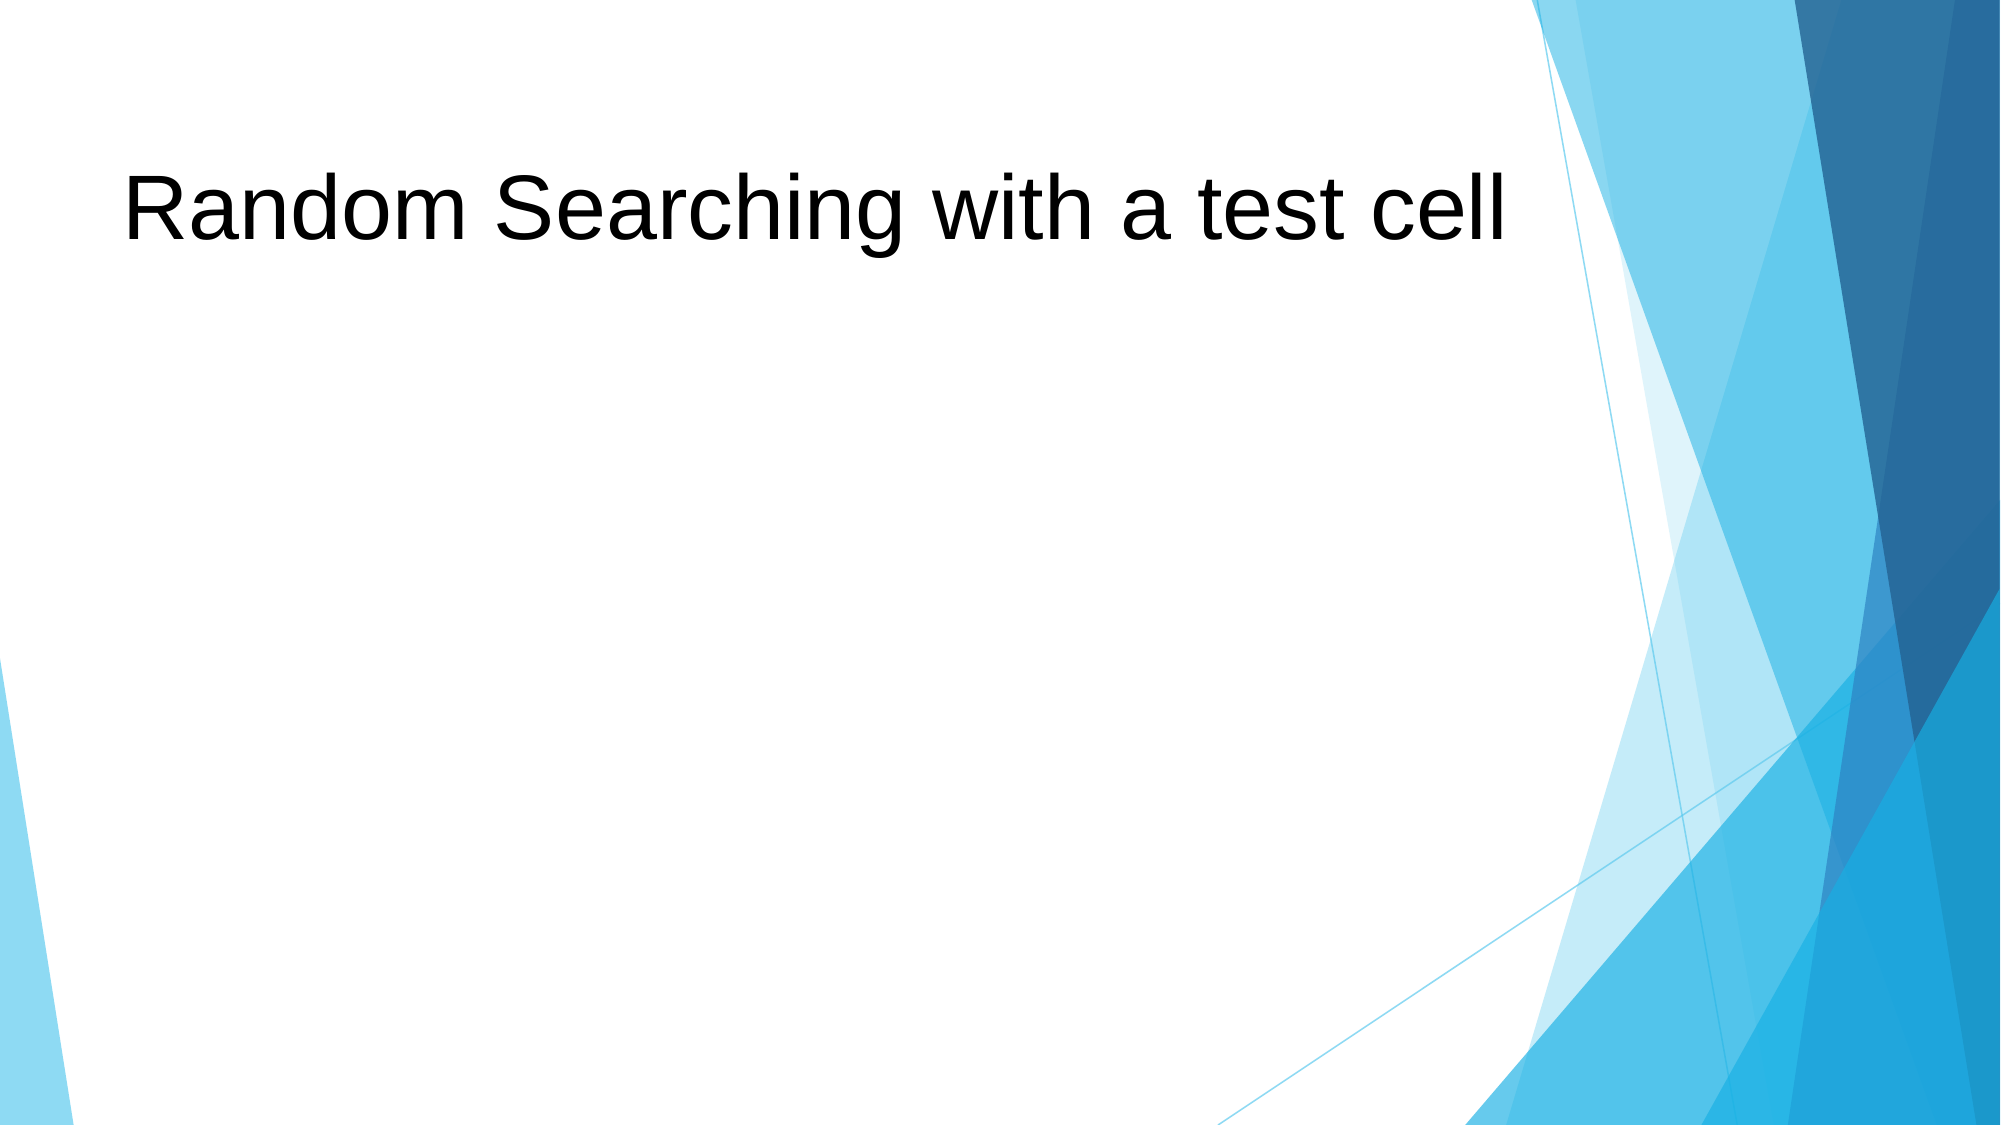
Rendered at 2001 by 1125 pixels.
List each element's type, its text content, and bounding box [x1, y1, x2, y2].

title Random Searching with a test cell [111, 99, 1522, 317]
